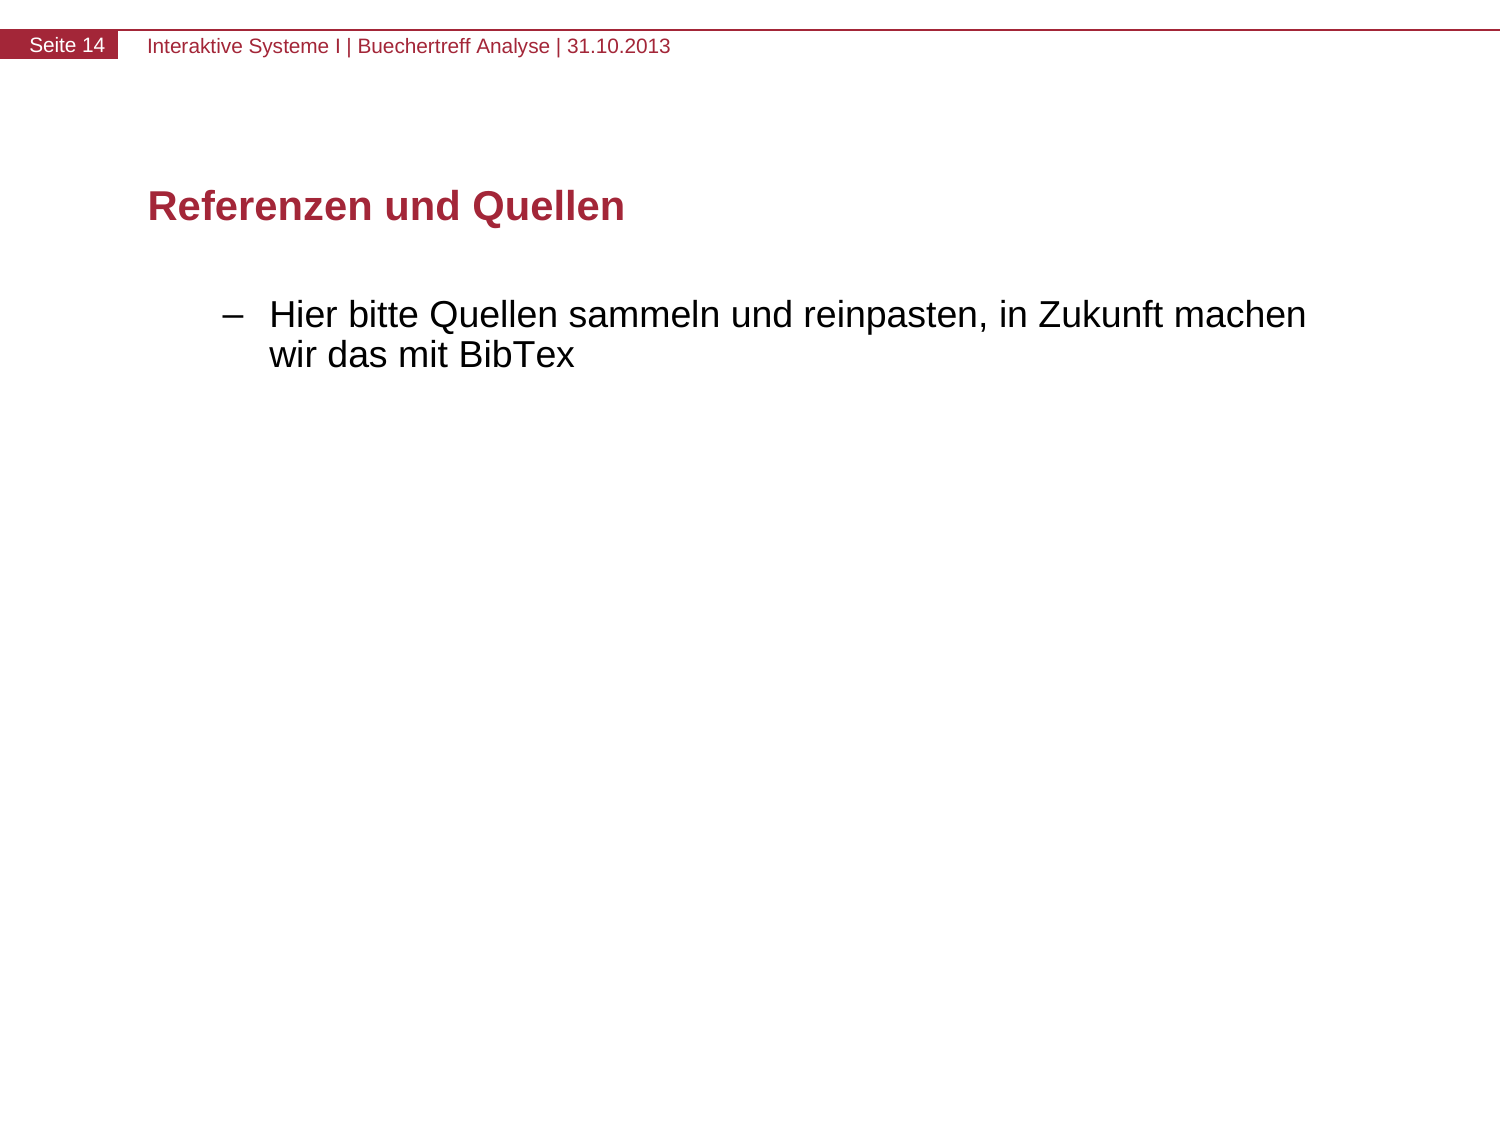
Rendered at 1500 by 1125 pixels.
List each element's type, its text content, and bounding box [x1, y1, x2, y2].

list Hier bitte Quellen sammeln und reinpasten, in Zukunft machen wir das mit BibTex [132, 287, 1371, 888]
title Referenzen und Quellen [132, 149, 1413, 258]
